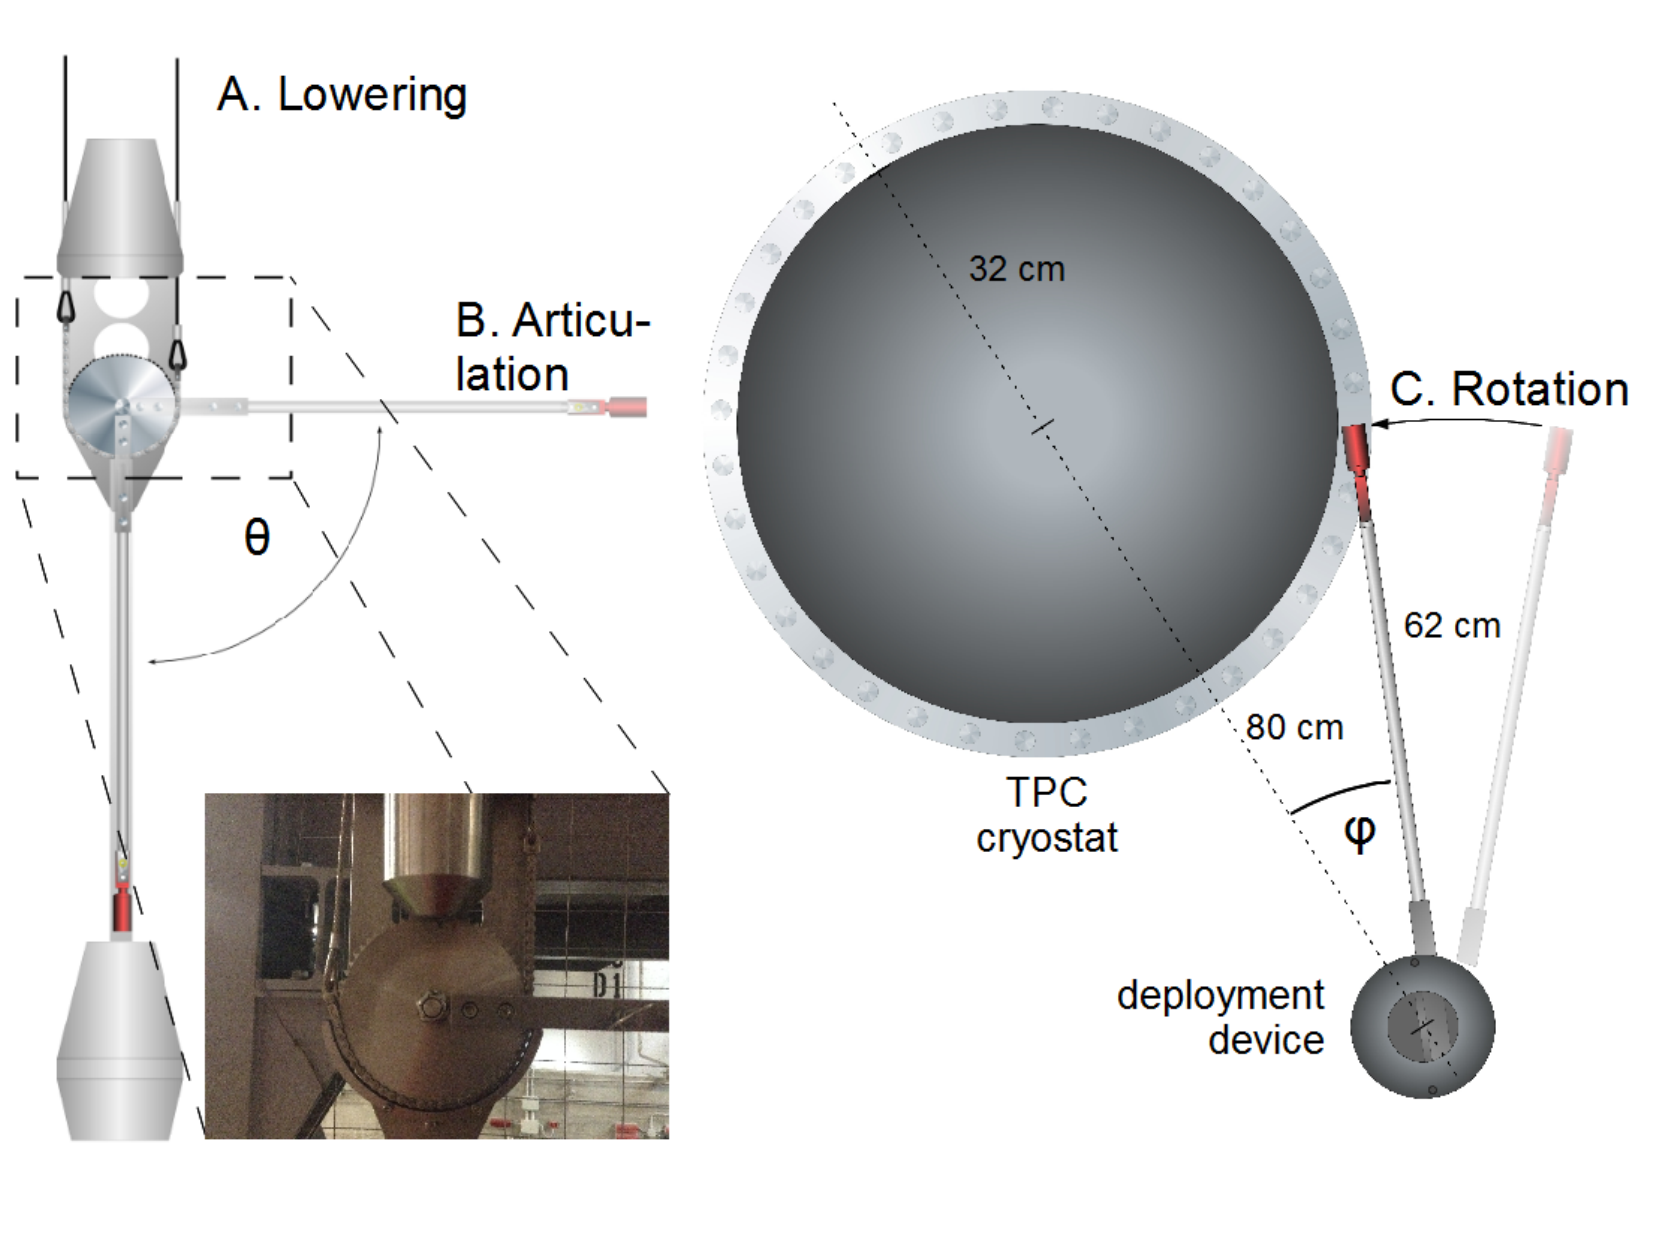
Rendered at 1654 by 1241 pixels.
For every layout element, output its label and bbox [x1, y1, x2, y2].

picture [15, 46, 1636, 1155]
